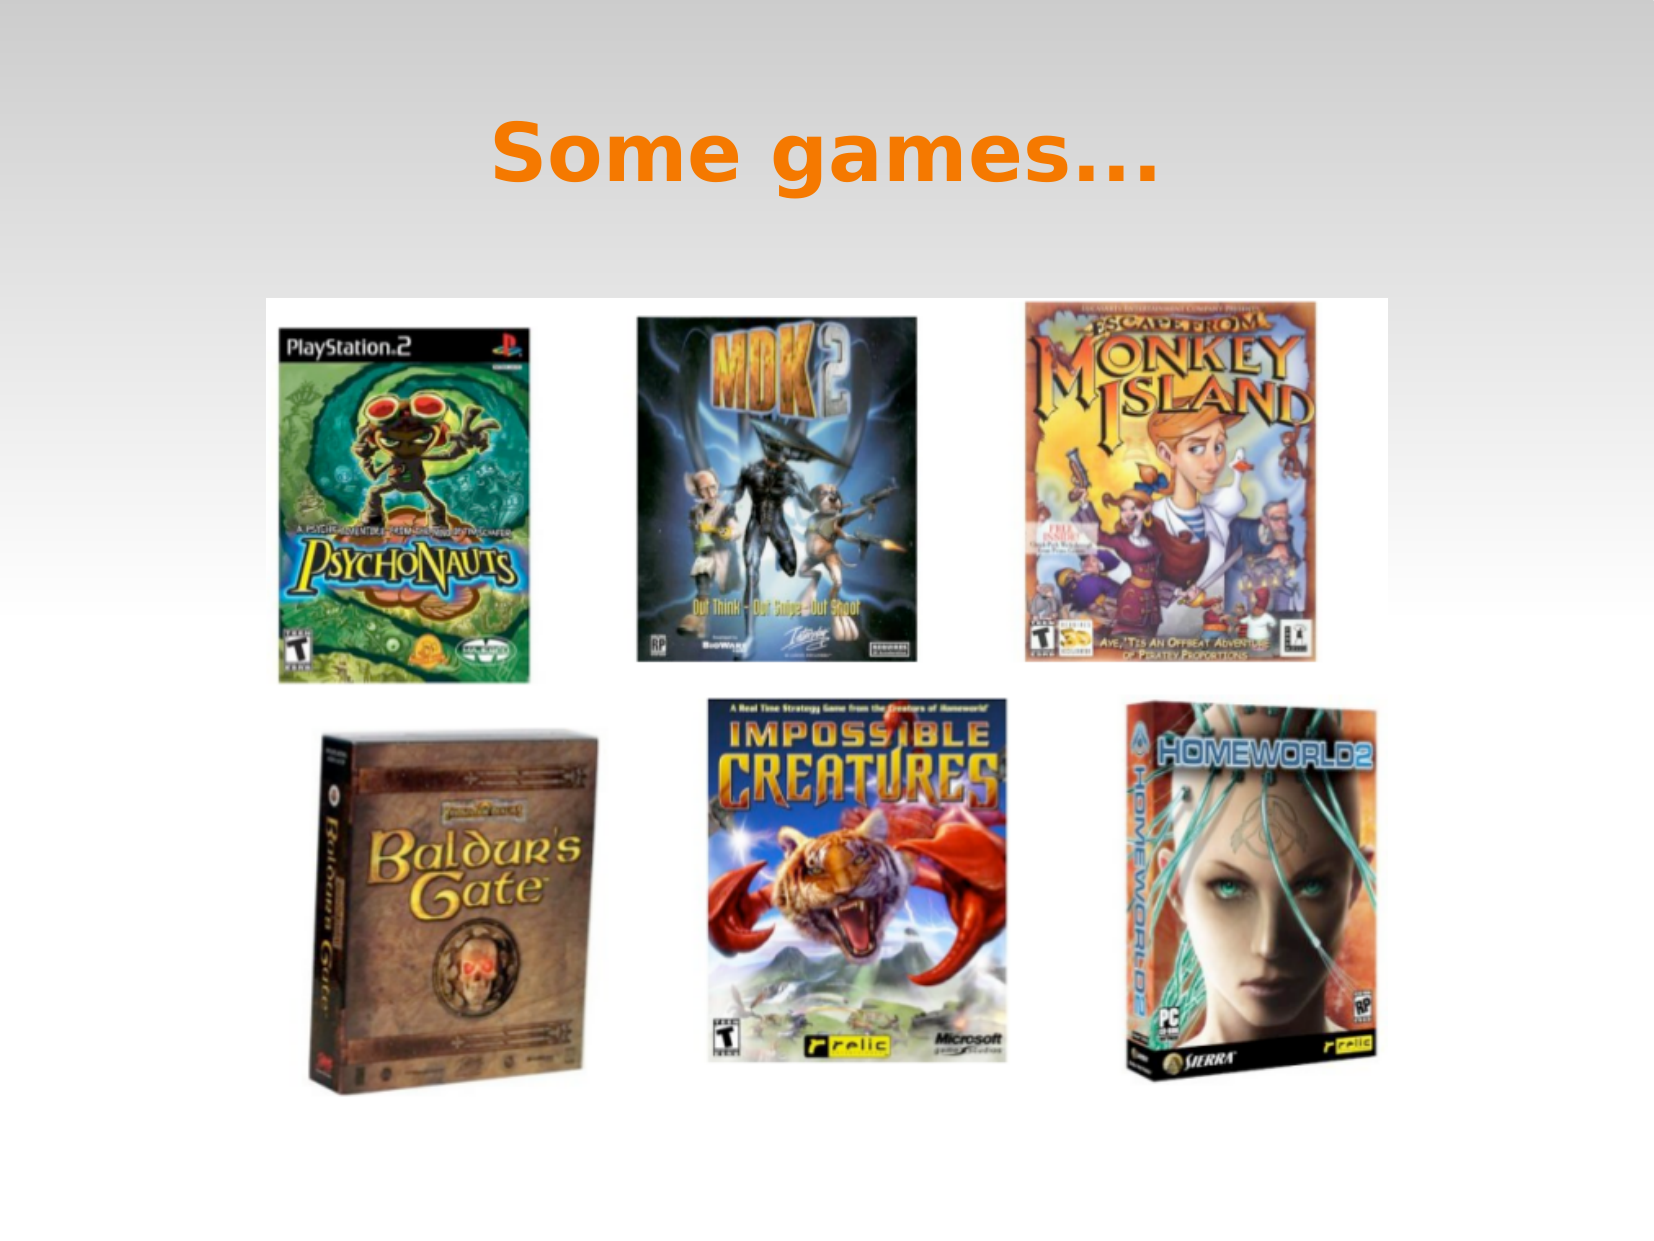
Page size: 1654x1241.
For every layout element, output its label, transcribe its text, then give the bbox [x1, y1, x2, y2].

title Some games... [82, 49, 1571, 257]
picture [266, 298, 1388, 1100]
